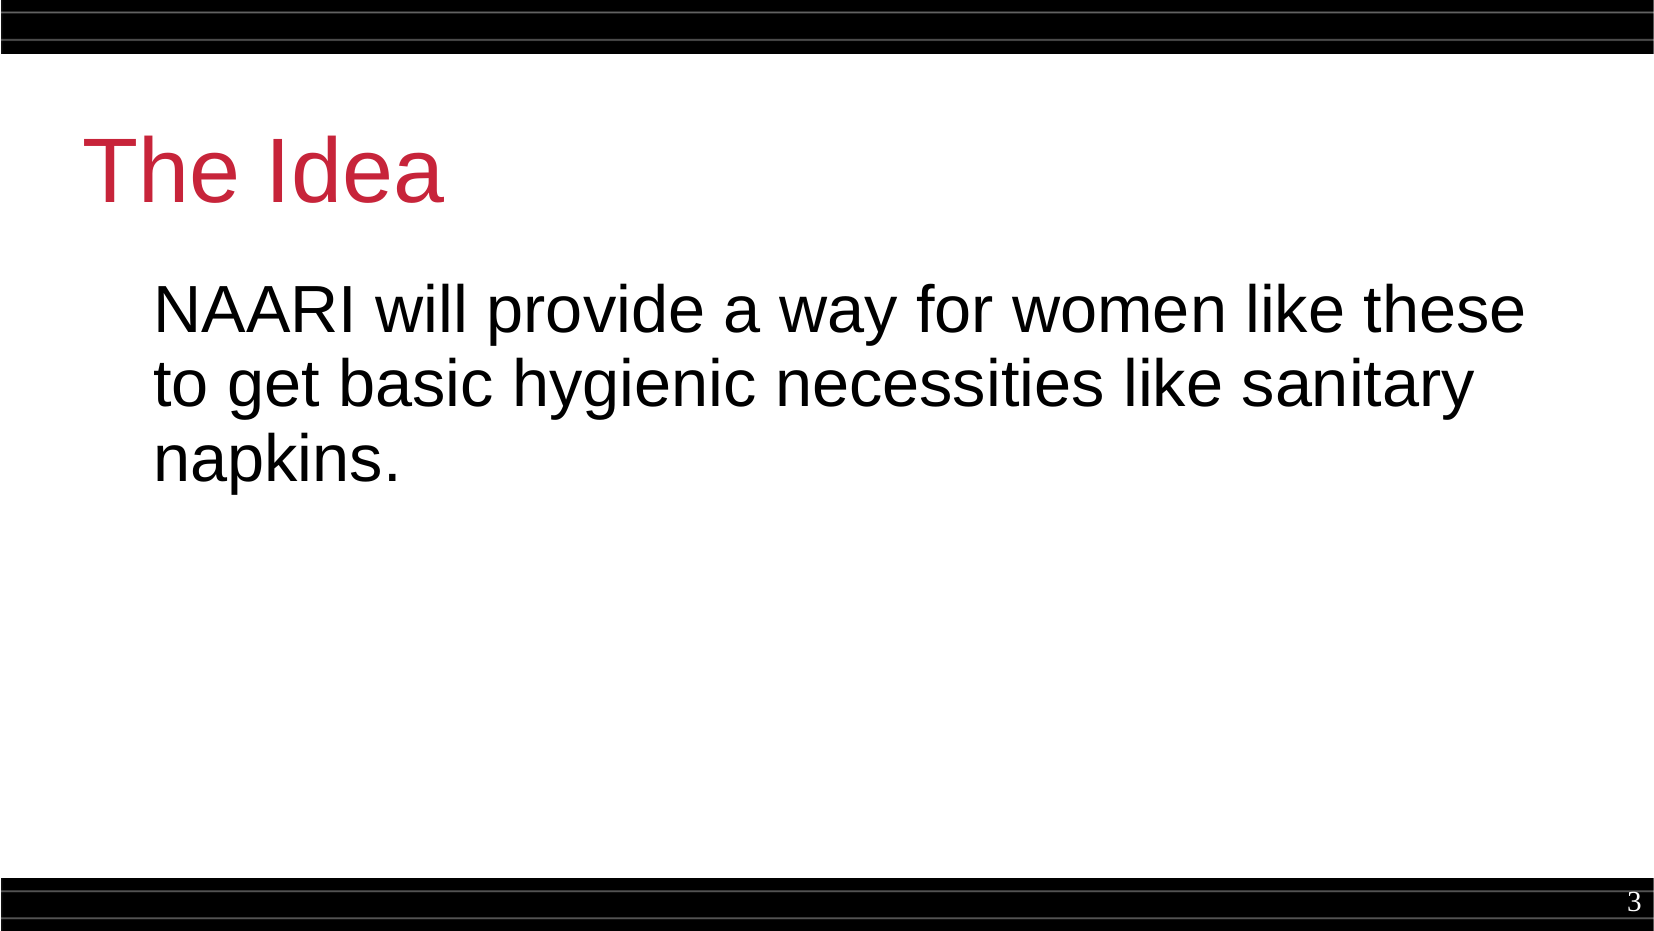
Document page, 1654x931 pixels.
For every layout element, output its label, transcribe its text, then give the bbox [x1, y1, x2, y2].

title The Idea [82, 92, 1571, 249]
list NAARI will provide a way for women like these to get basic hygienic necessities like sanitary napkins. [82, 271, 1571, 758]
picture [1, 0, 1654, 54]
picture [1, 878, 1654, 931]
